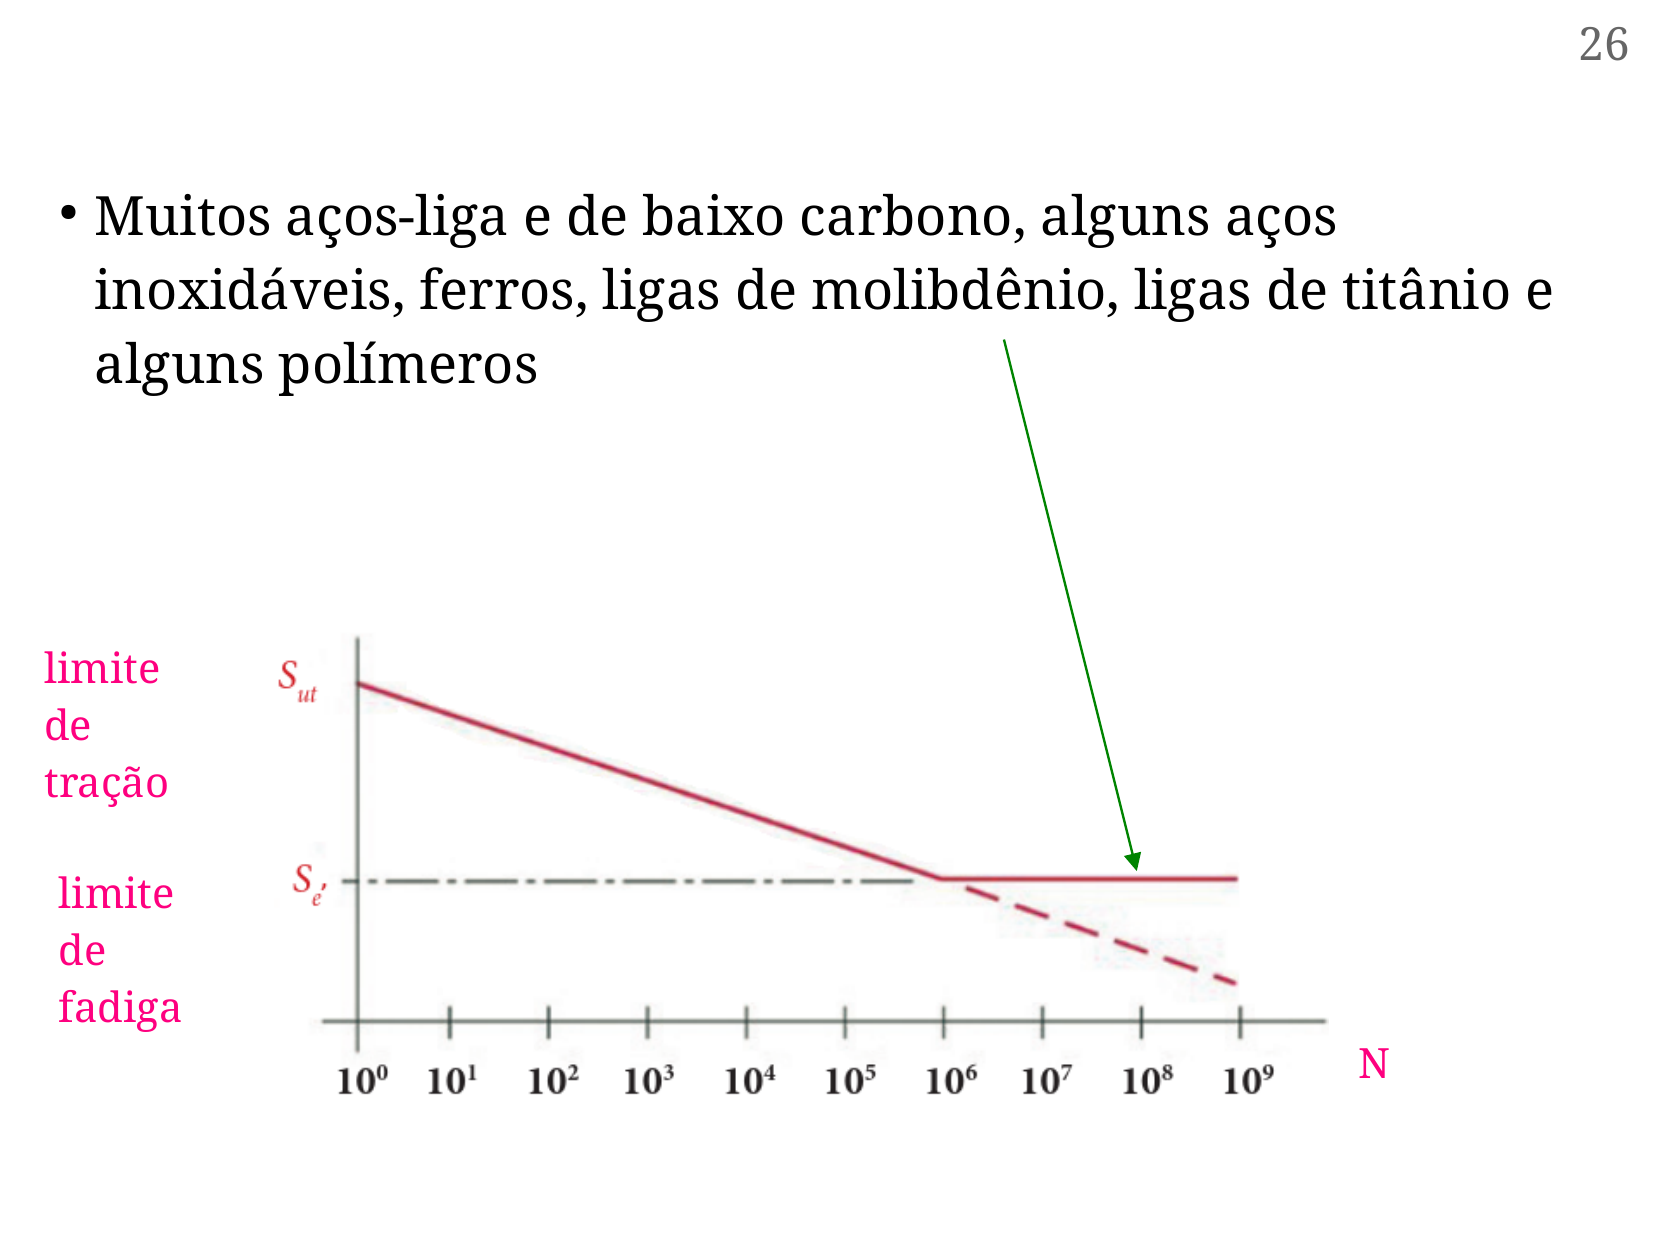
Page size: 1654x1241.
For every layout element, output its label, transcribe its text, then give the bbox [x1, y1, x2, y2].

picture [274, 630, 1329, 1108]
text_box limite de fadiga [44, 856, 237, 1043]
list Muitos aços-liga e de baixo carbono, alguns aços inoxidáveis, ferros, ligas de molibdênio, ligas de titânio e alguns polímeros [59, 177, 1595, 1211]
text_box N [1343, 1026, 1433, 1099]
text_box limite de tração [29, 631, 222, 817]
